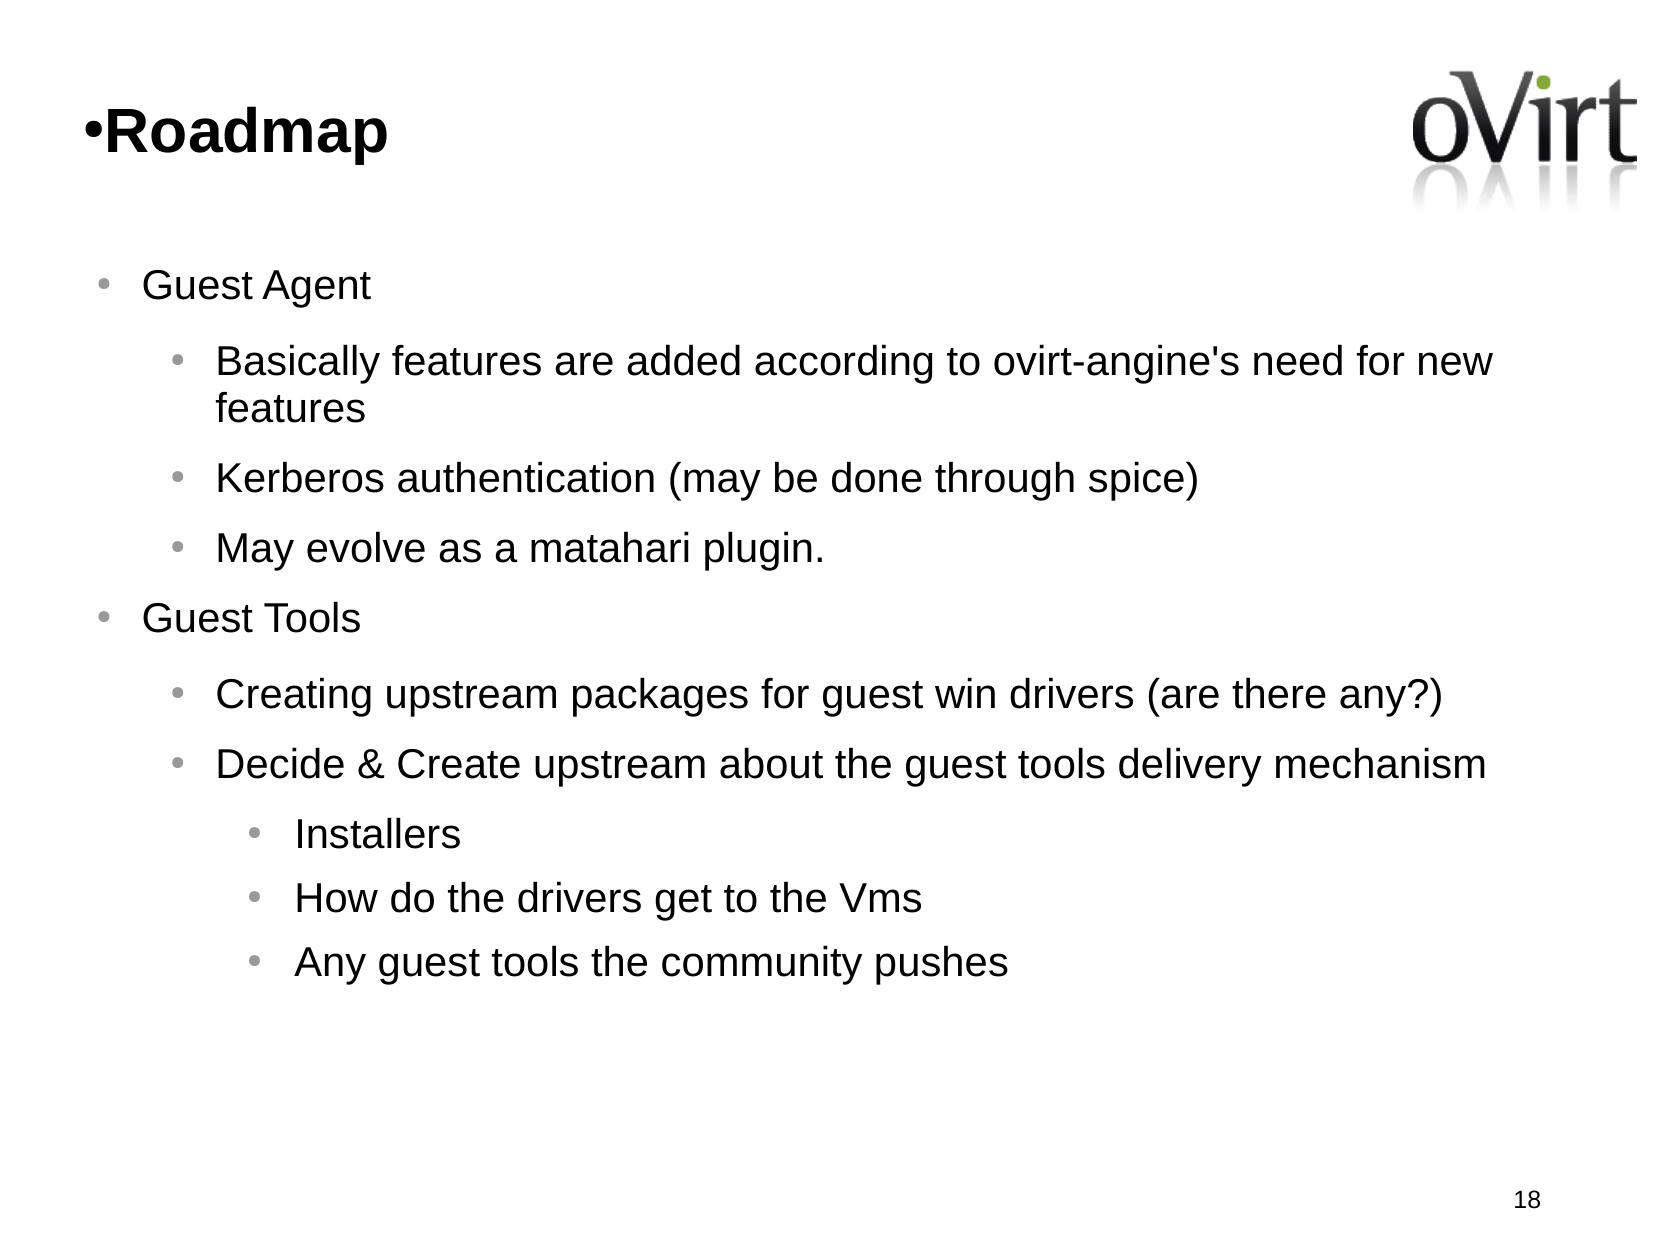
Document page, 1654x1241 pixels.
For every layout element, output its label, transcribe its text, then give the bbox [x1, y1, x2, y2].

title Roadmap [82, 37, 1303, 226]
picture [1413, 63, 1637, 212]
list Guest Agent Basically features are added according to ovirt-angine's need for new features Kerberos authentication (may be done through spice) May evolve as a matahari plugin. Guest Tools Creating upstream packages for guest win drivers (are there any?) Decide & Create upstream about the guest tools delivery mechanism Installers How do the drivers get to the Vms Any guest tools the community pushes [81, 261, 1570, 1055]
